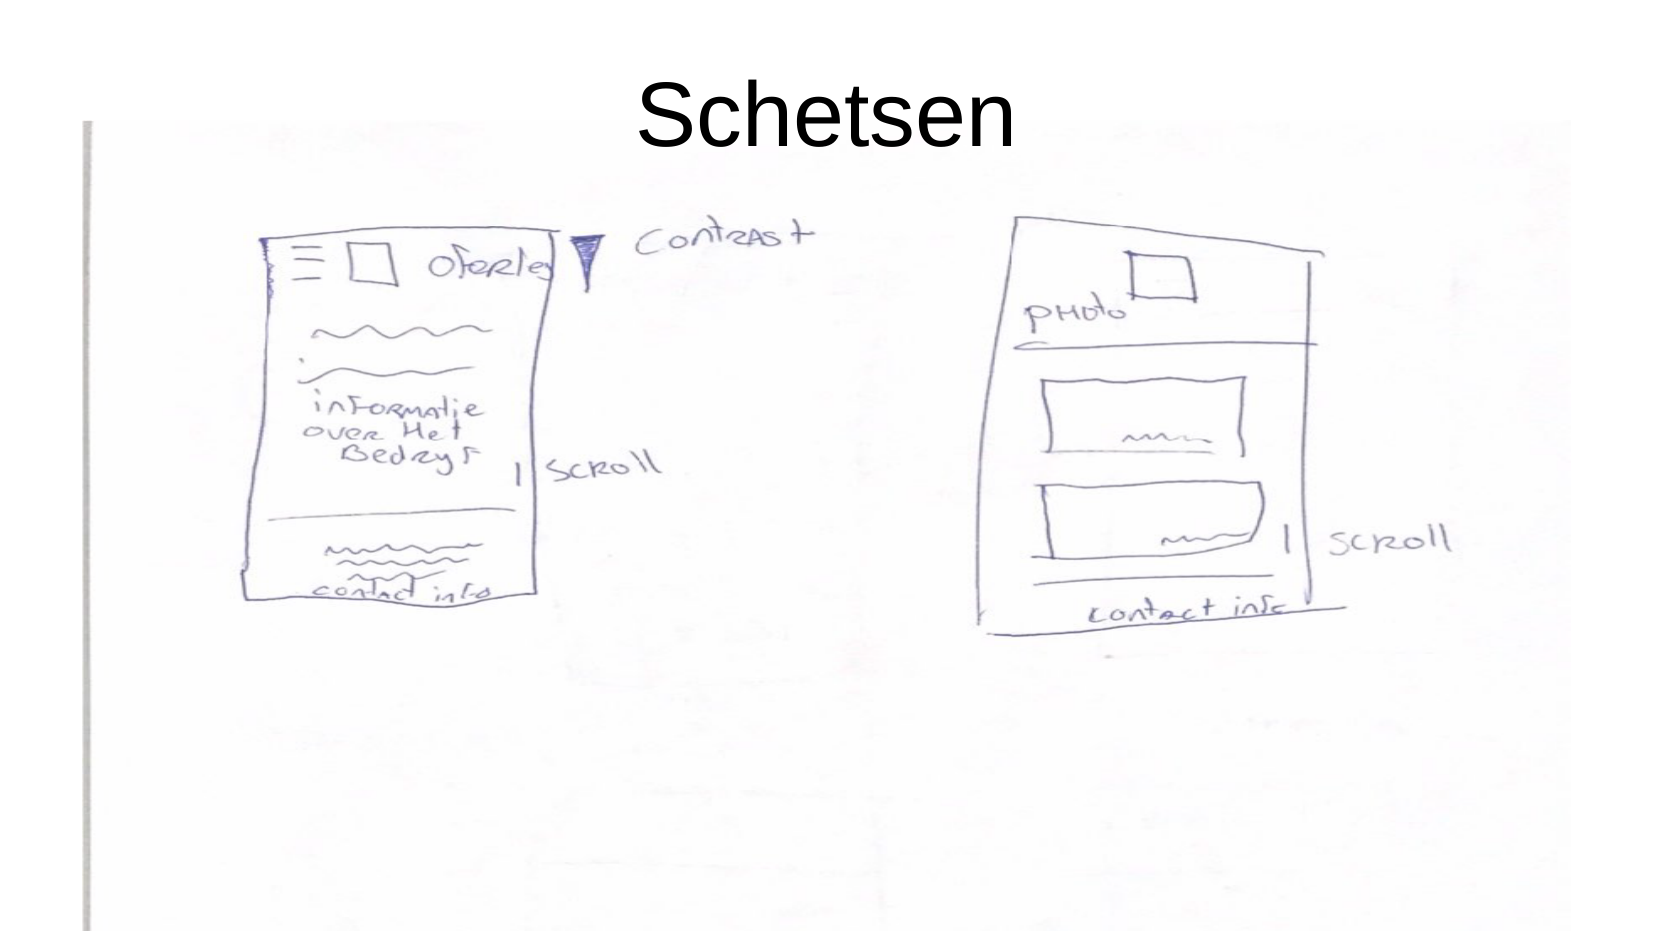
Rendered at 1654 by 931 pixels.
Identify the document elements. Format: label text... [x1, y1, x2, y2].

picture [82, 193, 1571, 931]
title Schetsen [82, 37, 1571, 193]
